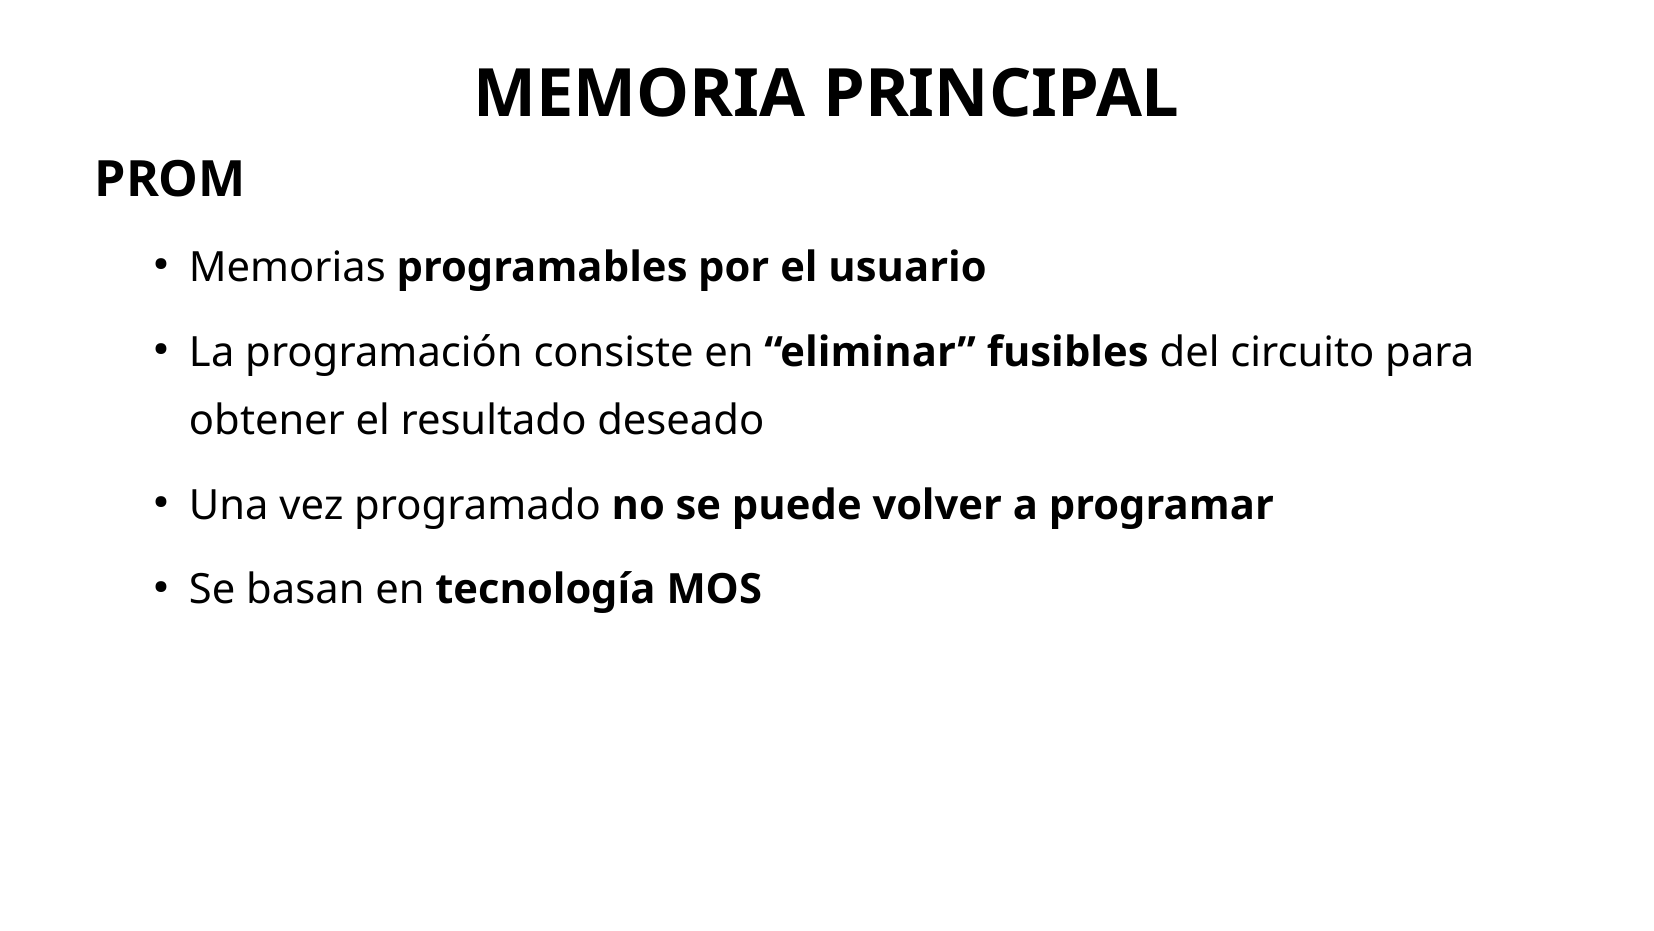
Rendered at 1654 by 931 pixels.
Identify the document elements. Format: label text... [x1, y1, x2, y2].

subtitle PROM Memorias programables por el usuario La programación consiste en “eliminar” fusibles del circuito para obtener el resultado deseado Una vez programado no se puede volver a programar Se basan en tecnología MOS [94, 147, 1548, 827]
title MEMORIA PRINCIPAL [82, 37, 1571, 148]
